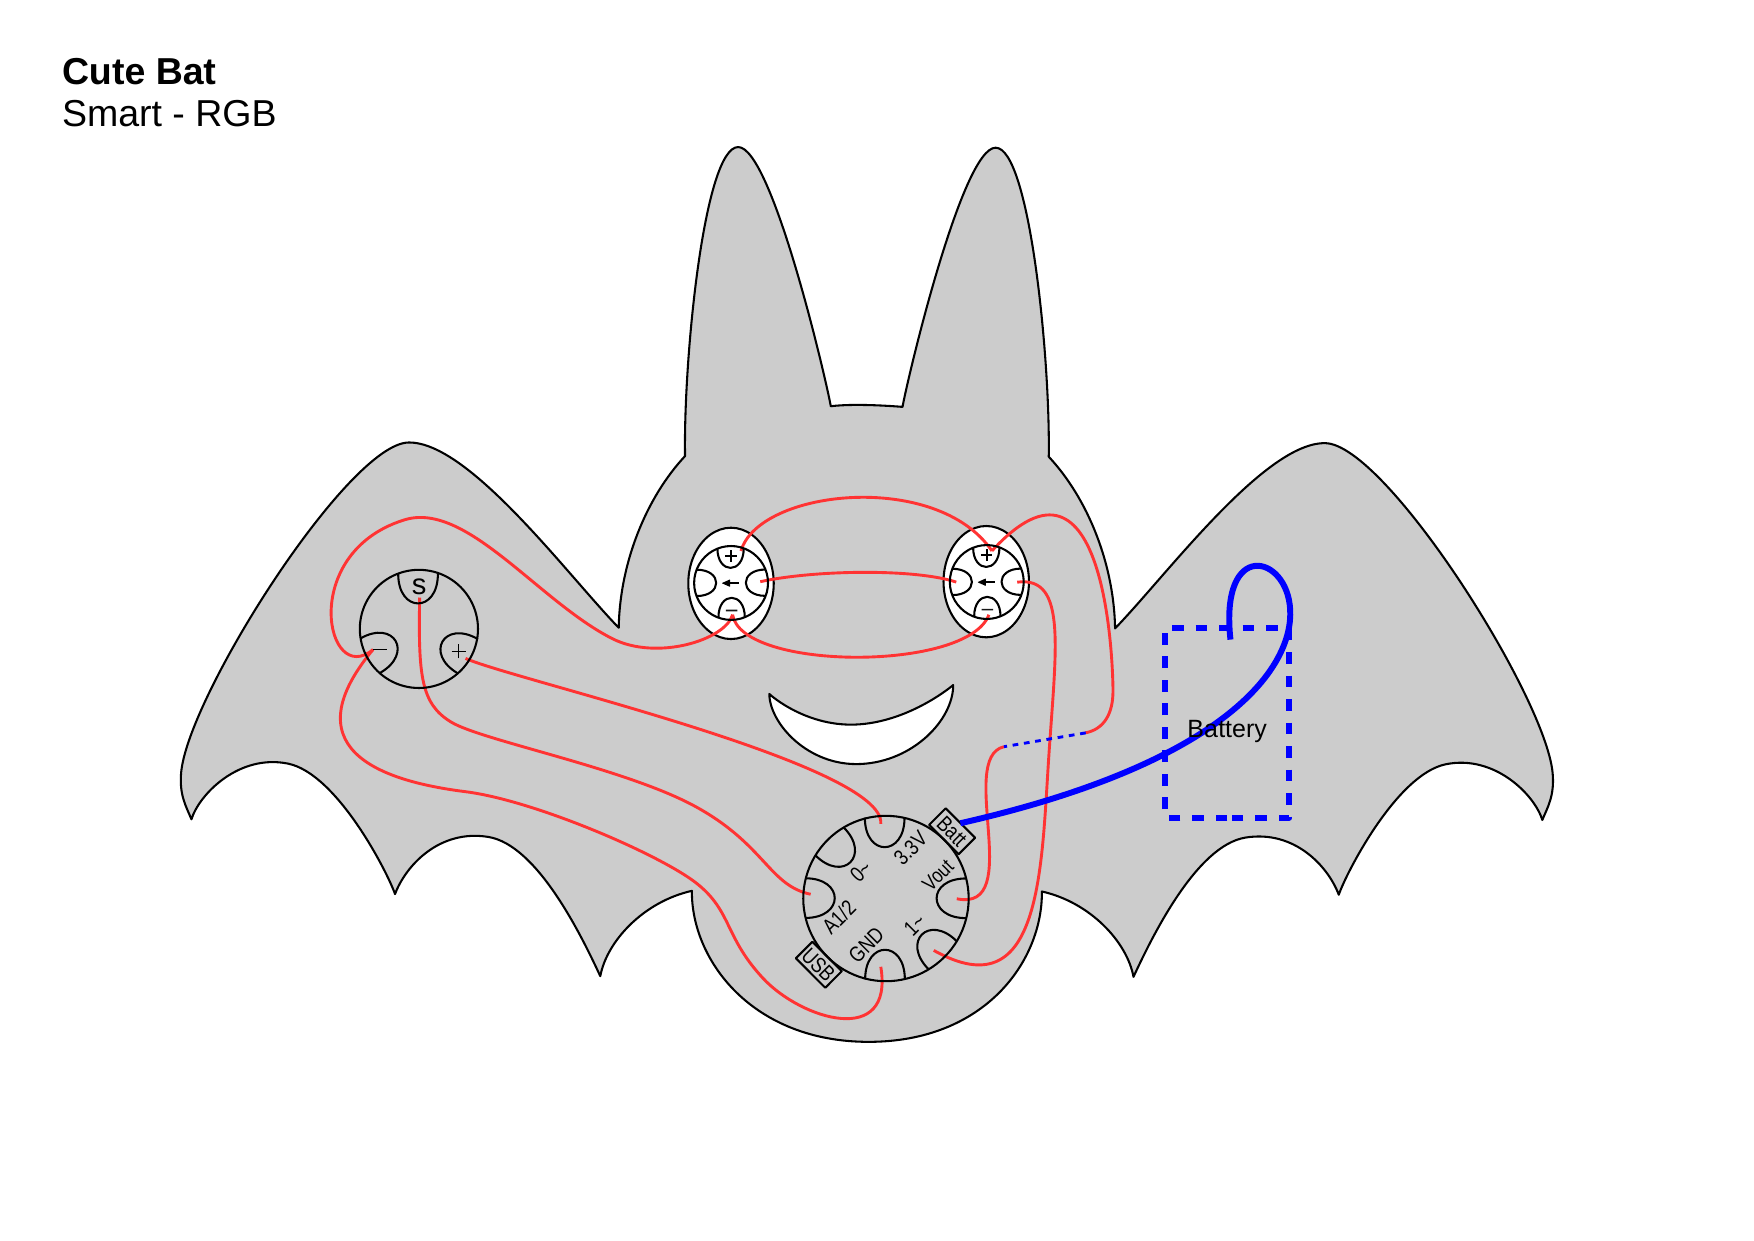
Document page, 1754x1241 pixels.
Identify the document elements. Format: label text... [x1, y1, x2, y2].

text_box Cute Bat Smart - RGB [47, 42, 331, 142]
text_box s [407, 571, 431, 598]
text_box A1/2 [816, 894, 862, 940]
text_box 0~ [846, 853, 879, 886]
text_box Vout [918, 855, 957, 894]
text_box GND [843, 922, 889, 968]
text_box Battery [1165, 628, 1290, 818]
text_box Batt [929, 808, 976, 855]
text_box 3.3V [894, 831, 927, 865]
text_box [180, 147, 1554, 1042]
text_box USB [795, 941, 842, 988]
text_box 1~ [898, 907, 932, 941]
